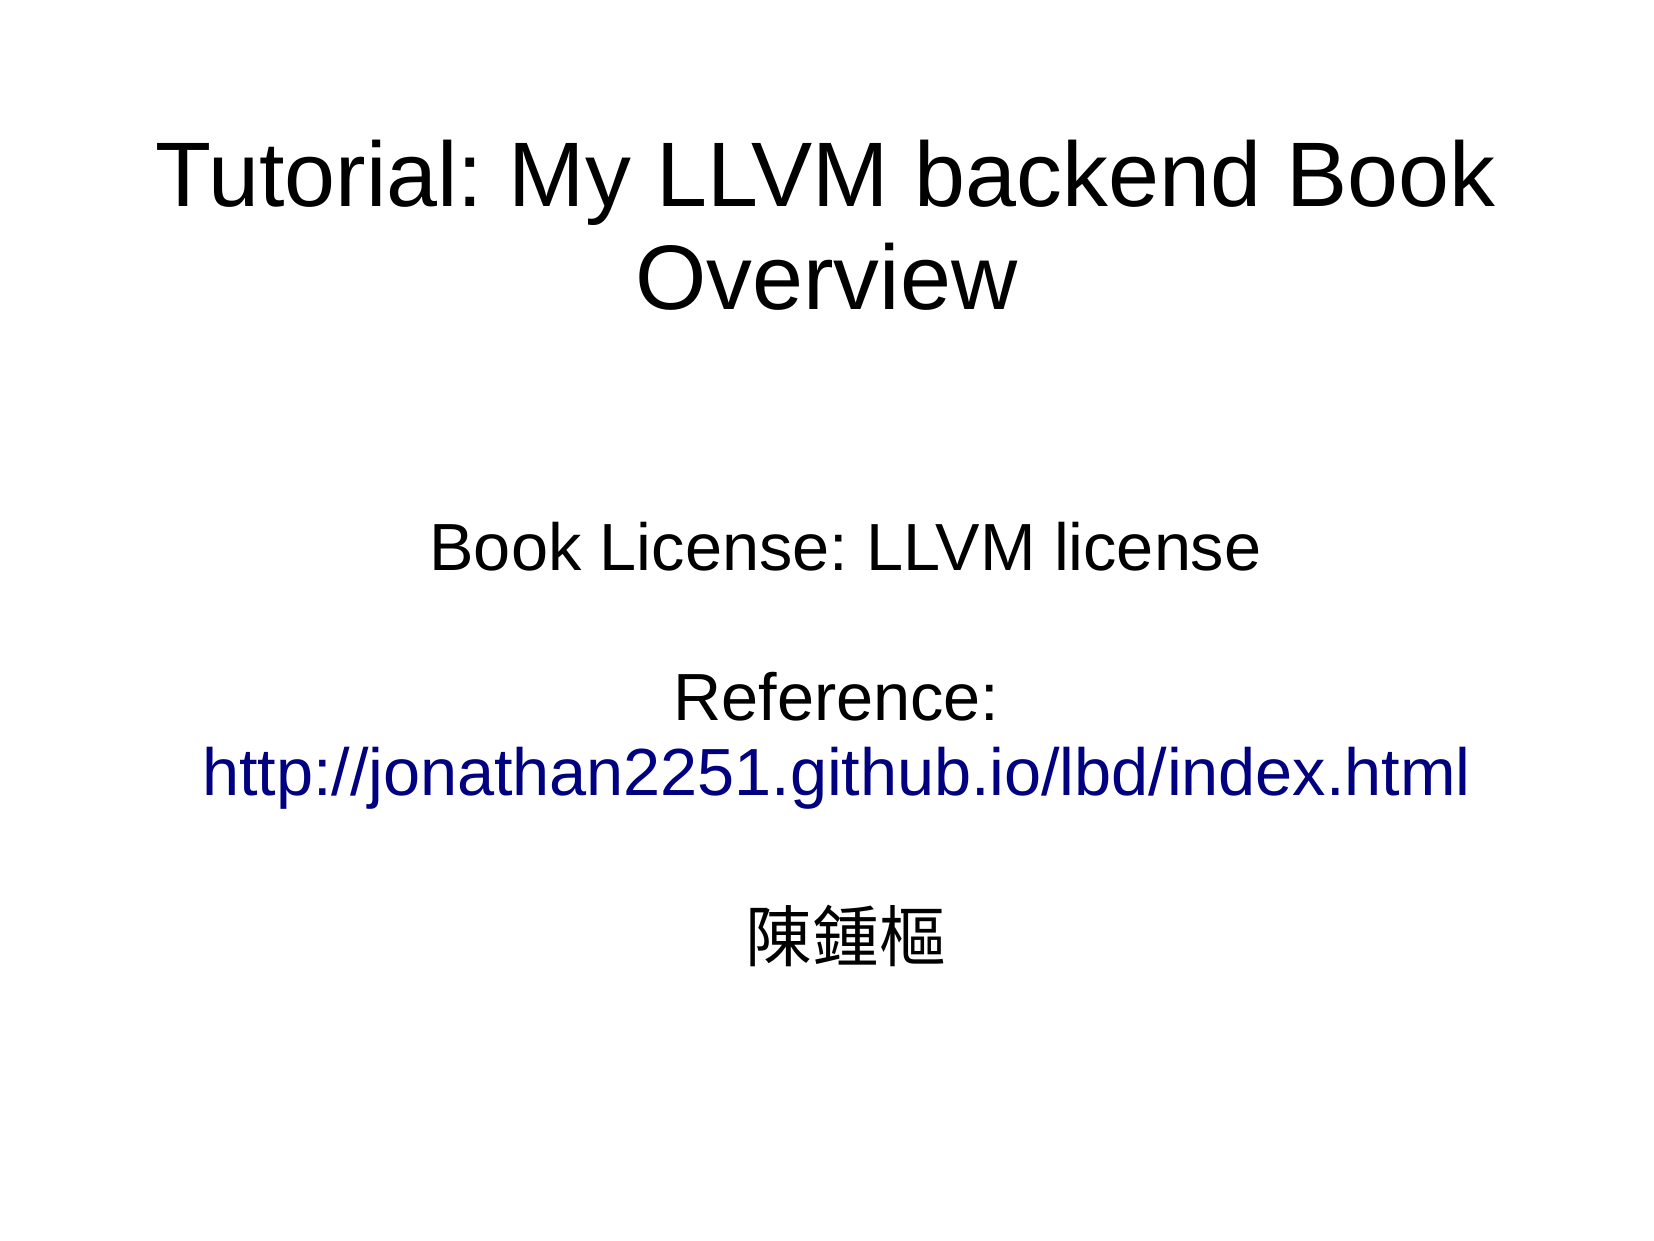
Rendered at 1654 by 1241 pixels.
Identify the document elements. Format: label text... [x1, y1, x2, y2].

subtitle Book License: LLVM license Reference: http://jonathan2251.github.io/lbd/index.html 陳鍾樞 [101, 395, 1591, 1096]
title Tutorial: My LLVM backend Book Overview [82, 122, 1571, 331]
